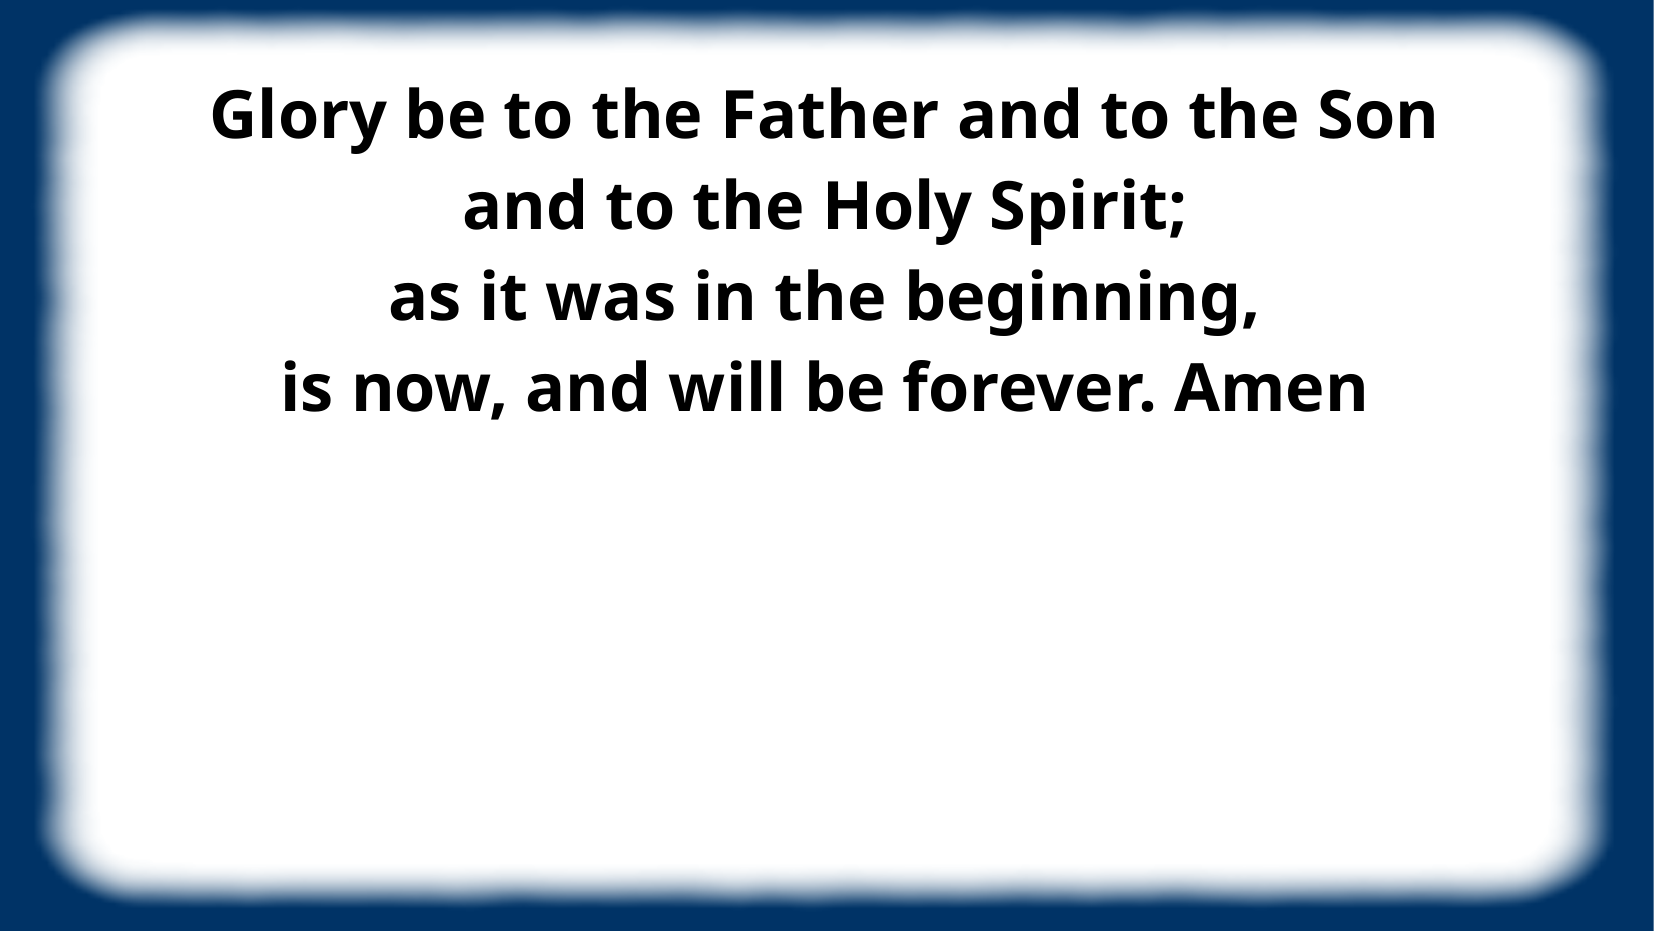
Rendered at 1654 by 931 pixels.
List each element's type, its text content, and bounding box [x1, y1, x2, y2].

picture [0, 0, 1654, 931]
text_box Glory be to the Father and to the Son and to the Holy Spirit; as it was in the beginning, is now, and will be forever. Amen [105, 60, 1546, 436]
